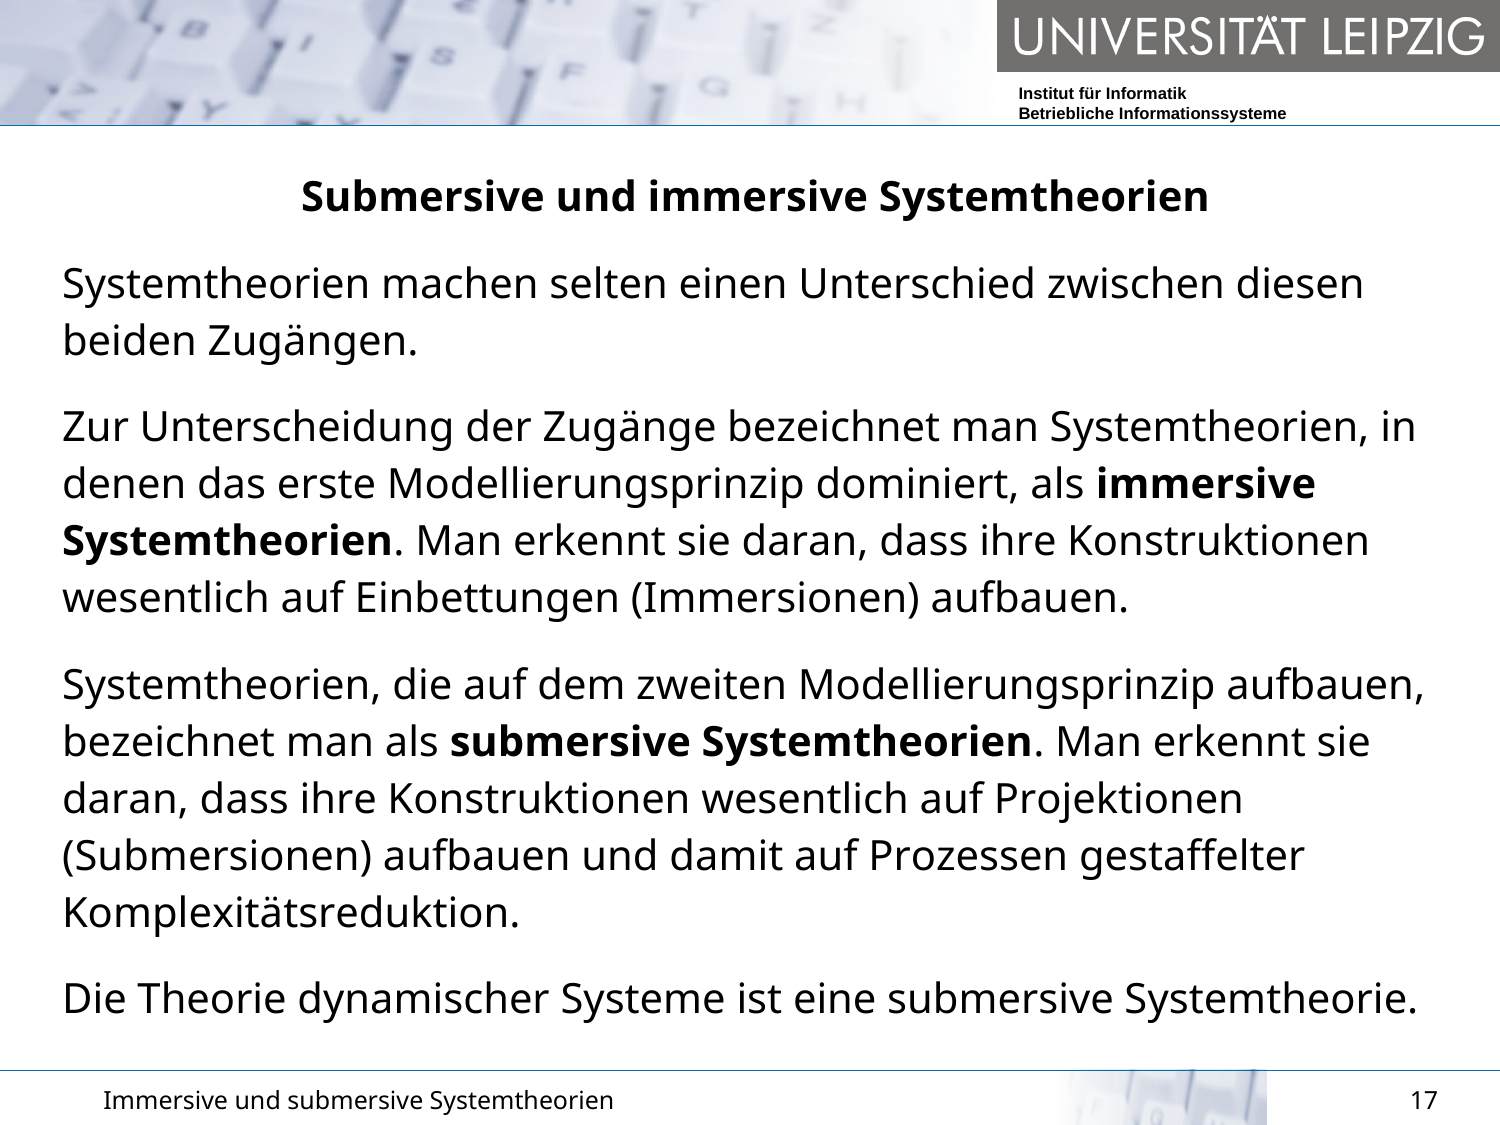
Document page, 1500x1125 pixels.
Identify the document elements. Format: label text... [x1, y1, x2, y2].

picture [1057, 1071, 1267, 1125]
picture [0, 0, 1500, 125]
list Submersive und immersive Systemtheorien Systemtheorien machen selten einen Unterschied zwischen diesen beiden Zugängen. Zur Unterscheidung der Zugänge bezeichnet man Systemtheorien, in denen das erste Modellierungsprinzip dominiert, als immersive Systemtheorien. Man erkennt sie daran, dass ihre Konstruktionen wesentlich auf Einbettungen (Immersionen) aufbauen. Systemtheorien, die auf dem zweiten Modellierungsprinzip aufbauen, bezeichnet man als submersive Systemtheorien. Man erkennt sie daran, dass ihre Konstruktionen wesentlich auf Projektionen (Submersionen) aufbauen und damit auf Prozessen gestaffelter Komplexitätsreduktion. Die Theorie dynamischer Systeme ist eine submersive Systemtheorie. [47, 159, 1465, 1054]
